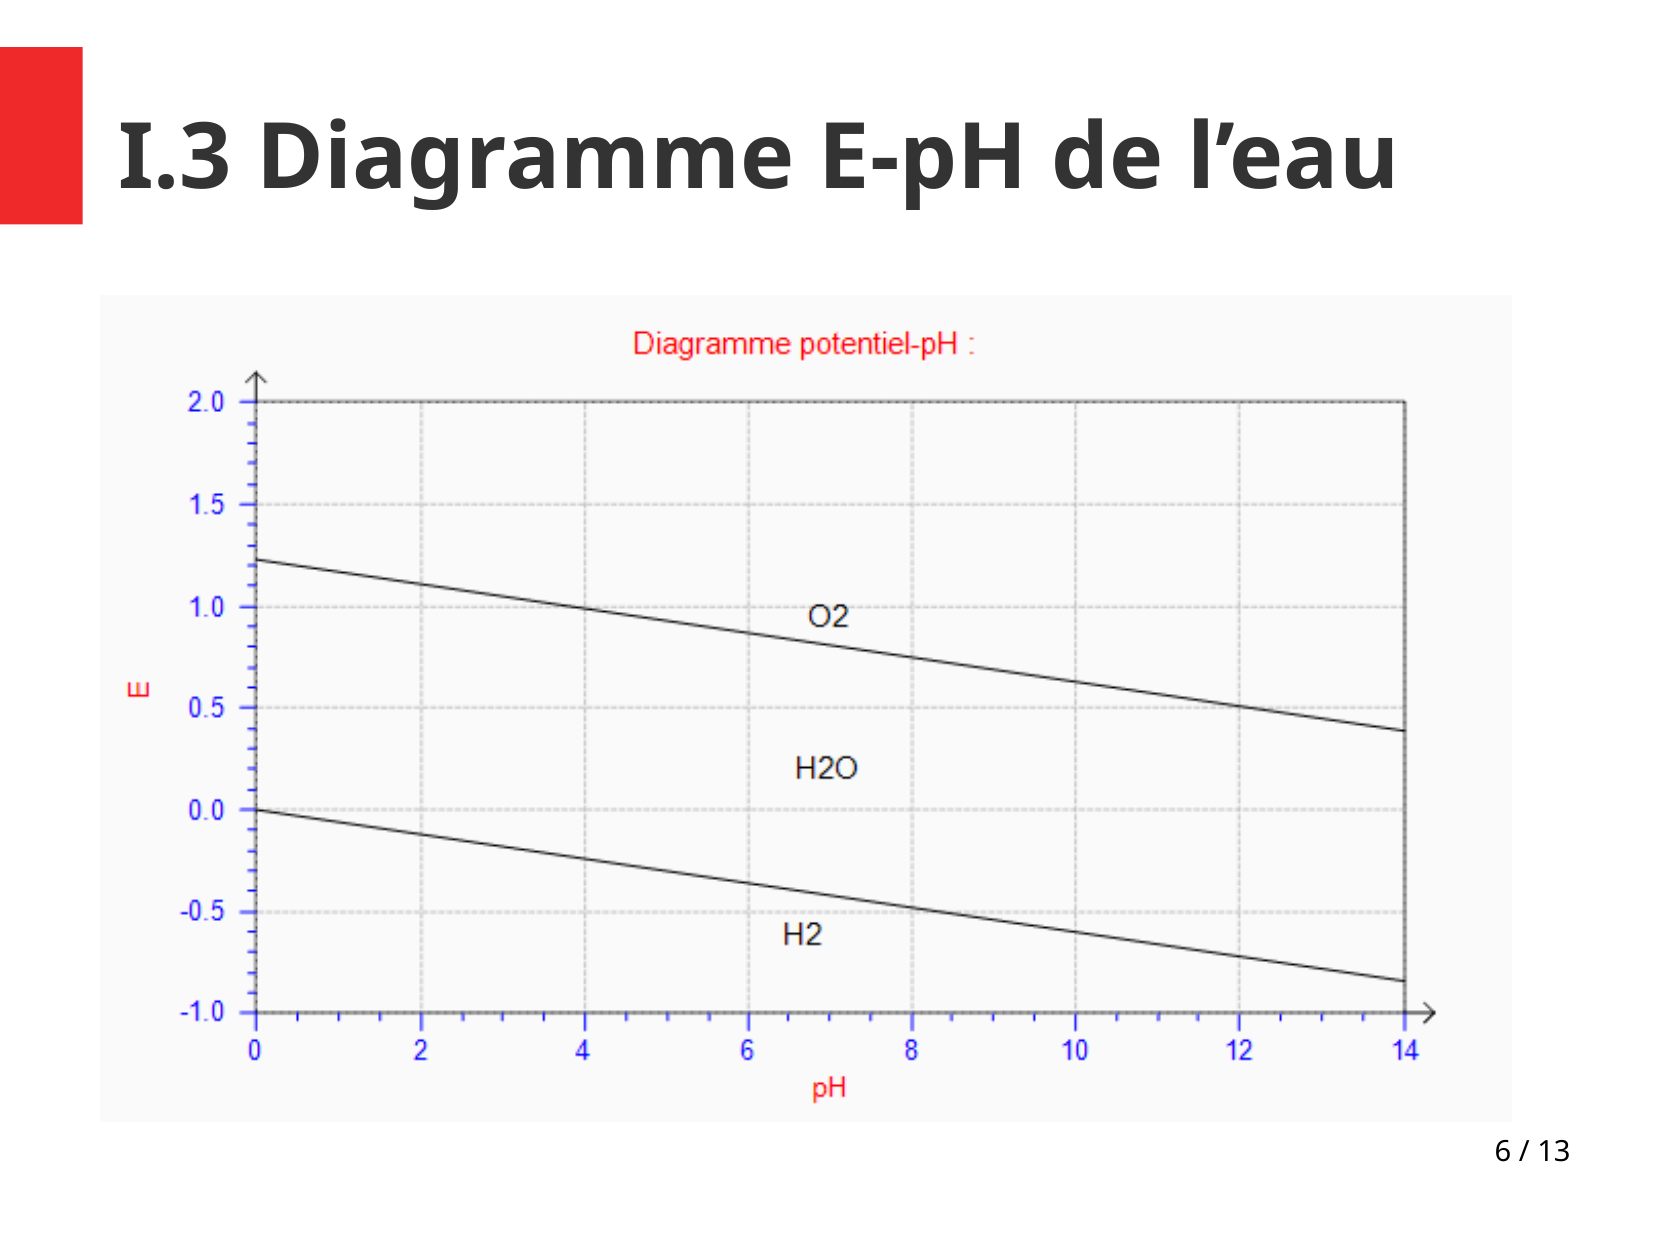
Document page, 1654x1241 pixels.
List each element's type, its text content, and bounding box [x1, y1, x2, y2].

picture [100, 295, 1512, 1123]
title I.3 Diagramme E-pH de l’eau [118, 49, 1571, 257]
